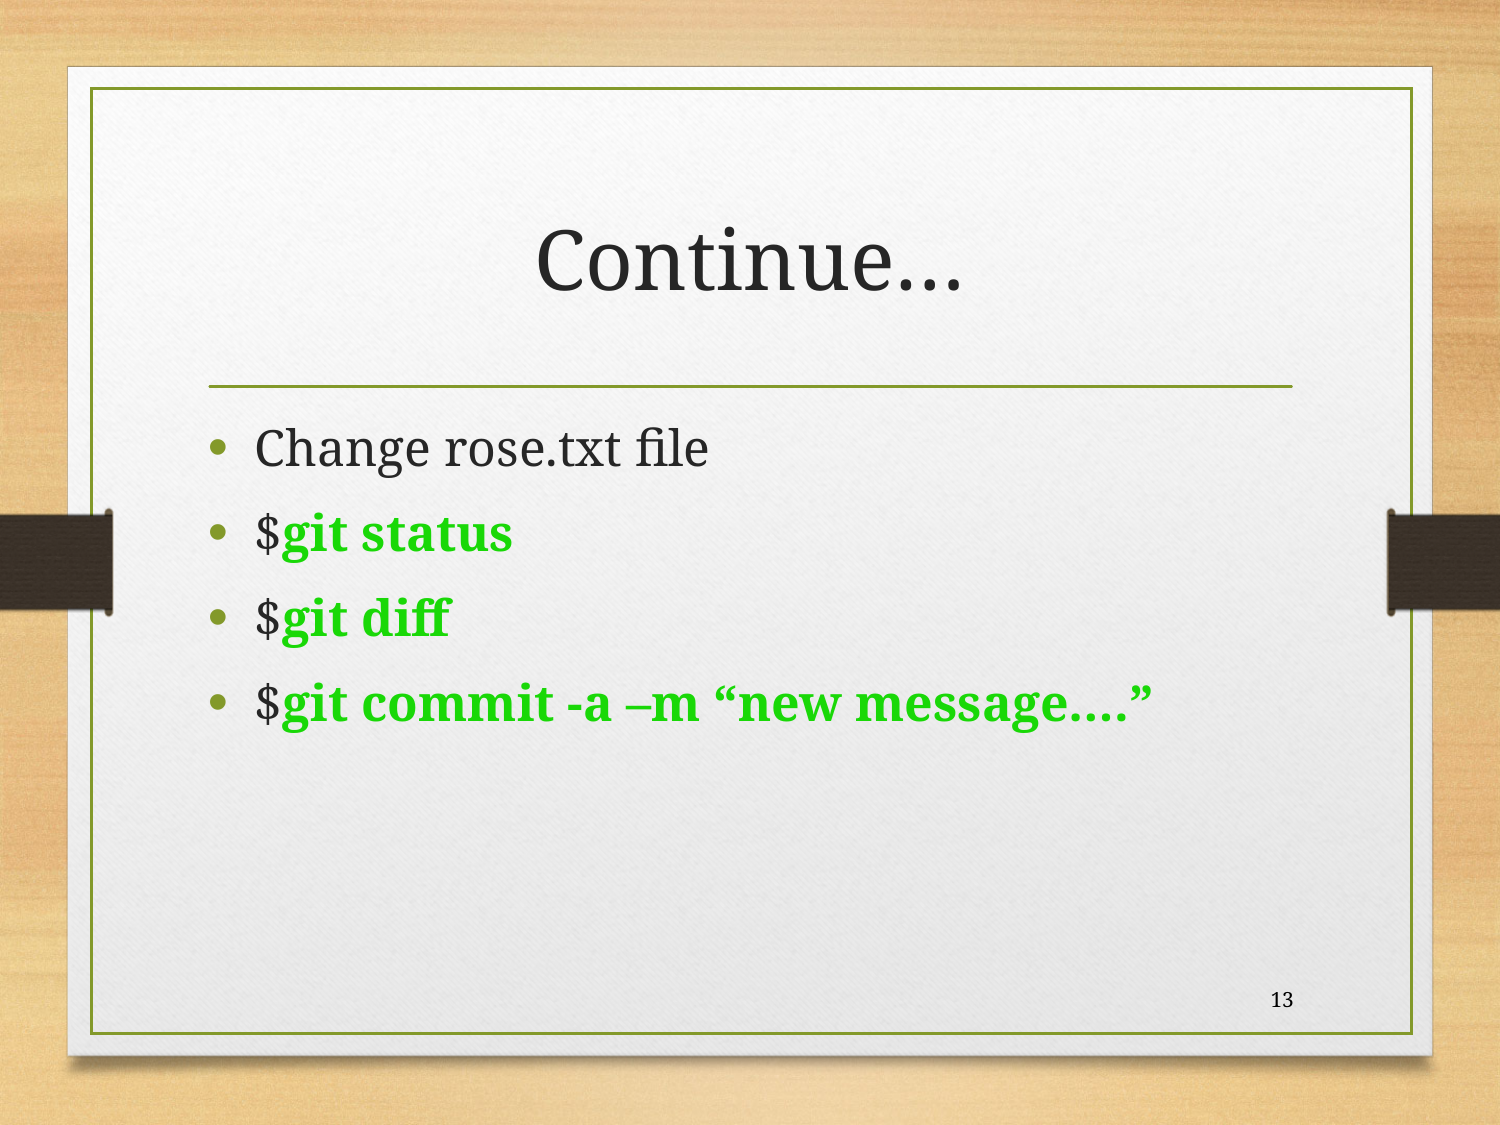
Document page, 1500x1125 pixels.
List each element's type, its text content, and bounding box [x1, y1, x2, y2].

text_box <number> [1243, 977, 1309, 1024]
list Change rose.txt file $git status $git diff $git commit -a –m “new message….” [192, 408, 1309, 974]
title Continue… [192, 150, 1309, 365]
picture [0, 0, 1500, 1125]
